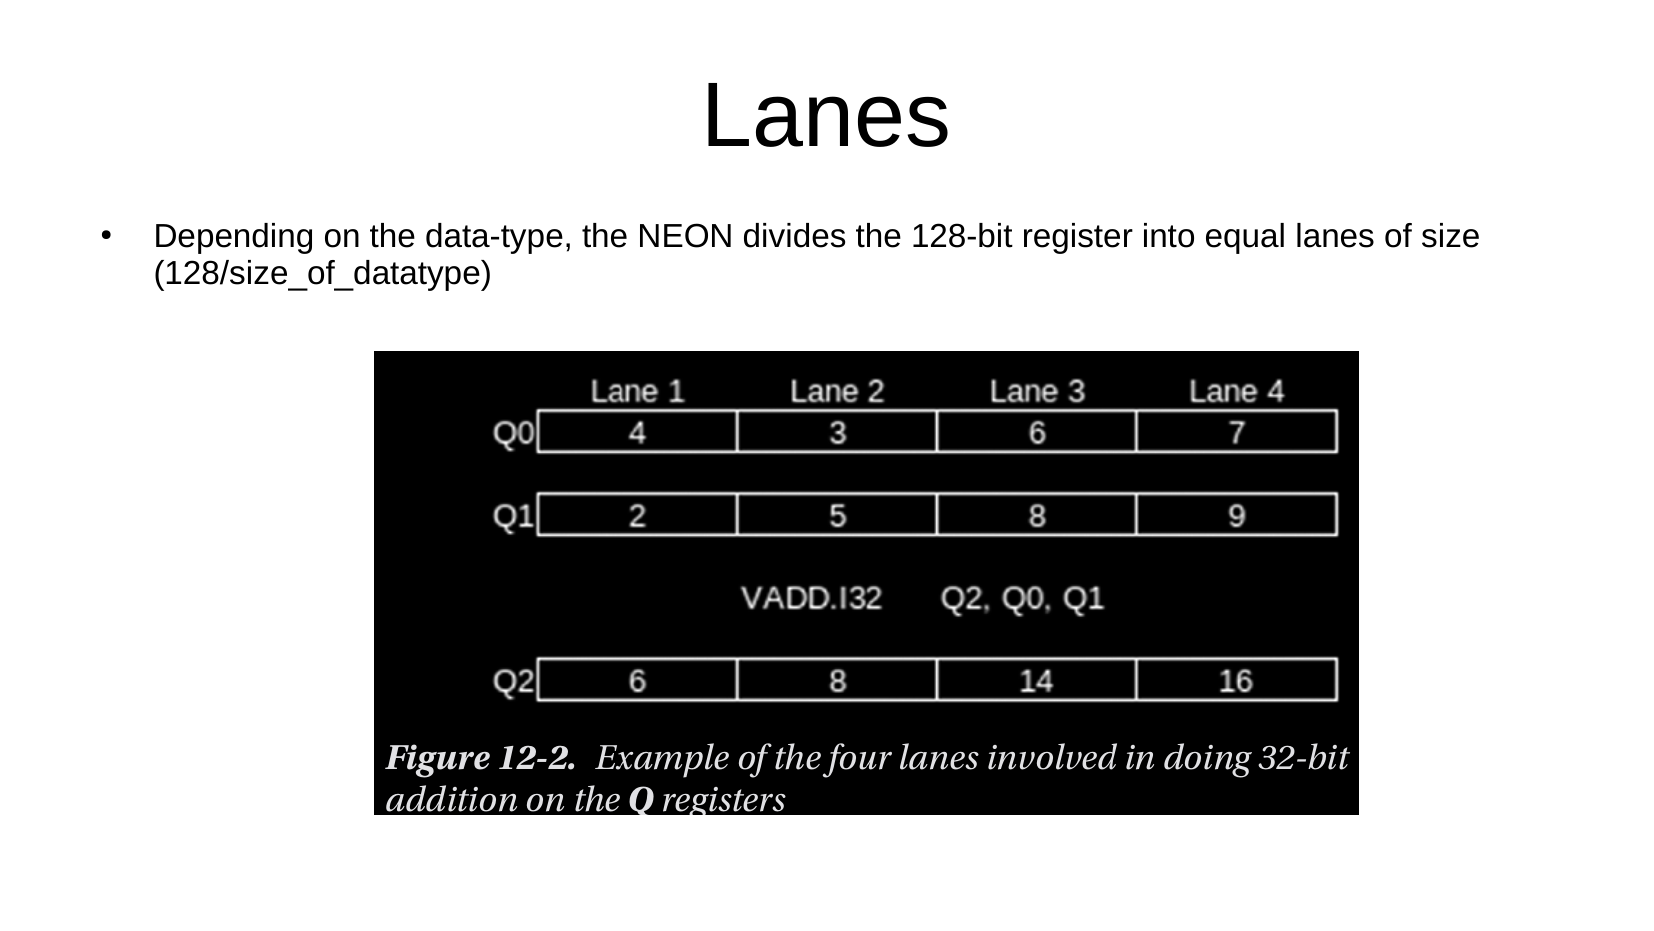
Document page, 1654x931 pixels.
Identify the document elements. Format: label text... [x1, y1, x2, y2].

title Lanes [82, 37, 1571, 193]
list Depending on the data-type, the NEON divides the 128-bit register into equal lanes of size (128/size_of_datatype) [82, 217, 1571, 758]
picture [374, 351, 1359, 815]
